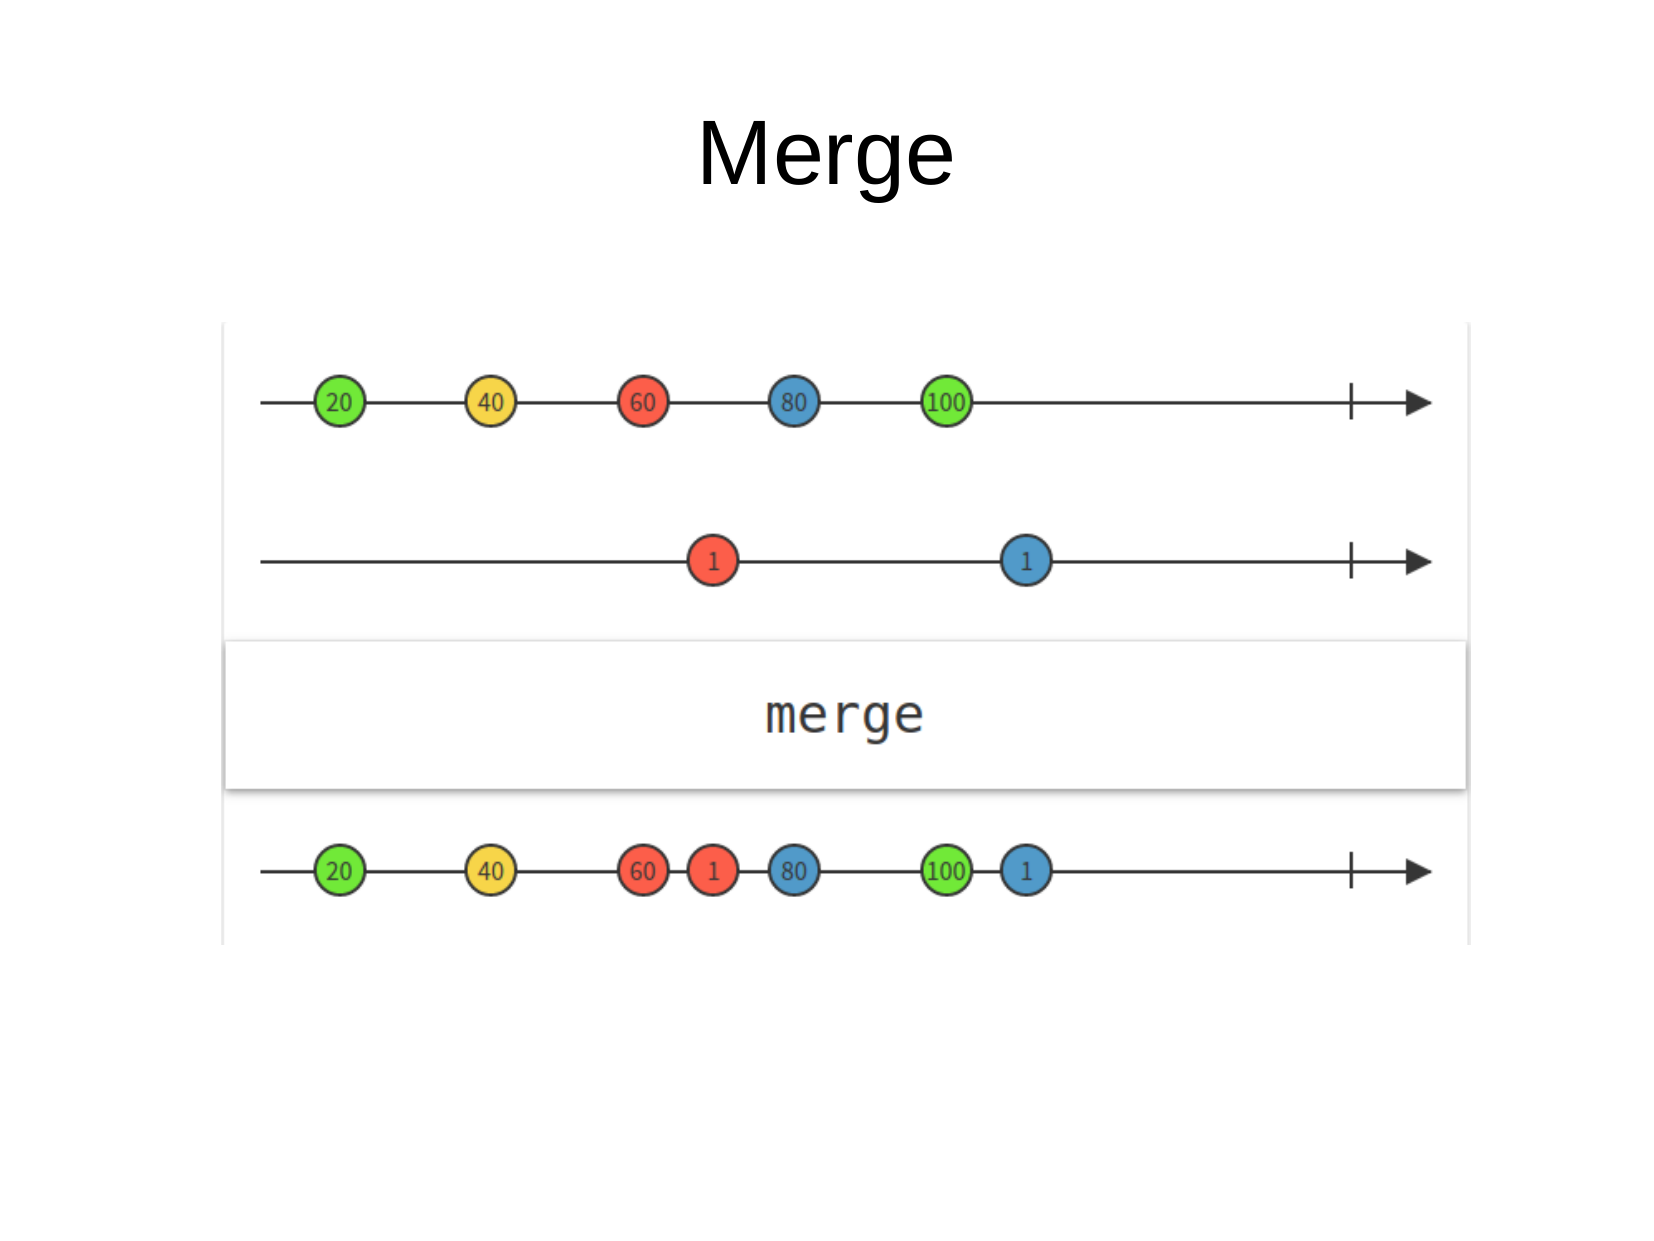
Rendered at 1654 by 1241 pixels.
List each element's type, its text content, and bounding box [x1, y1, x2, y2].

title Merge [82, 49, 1571, 257]
picture [221, 322, 1471, 946]
